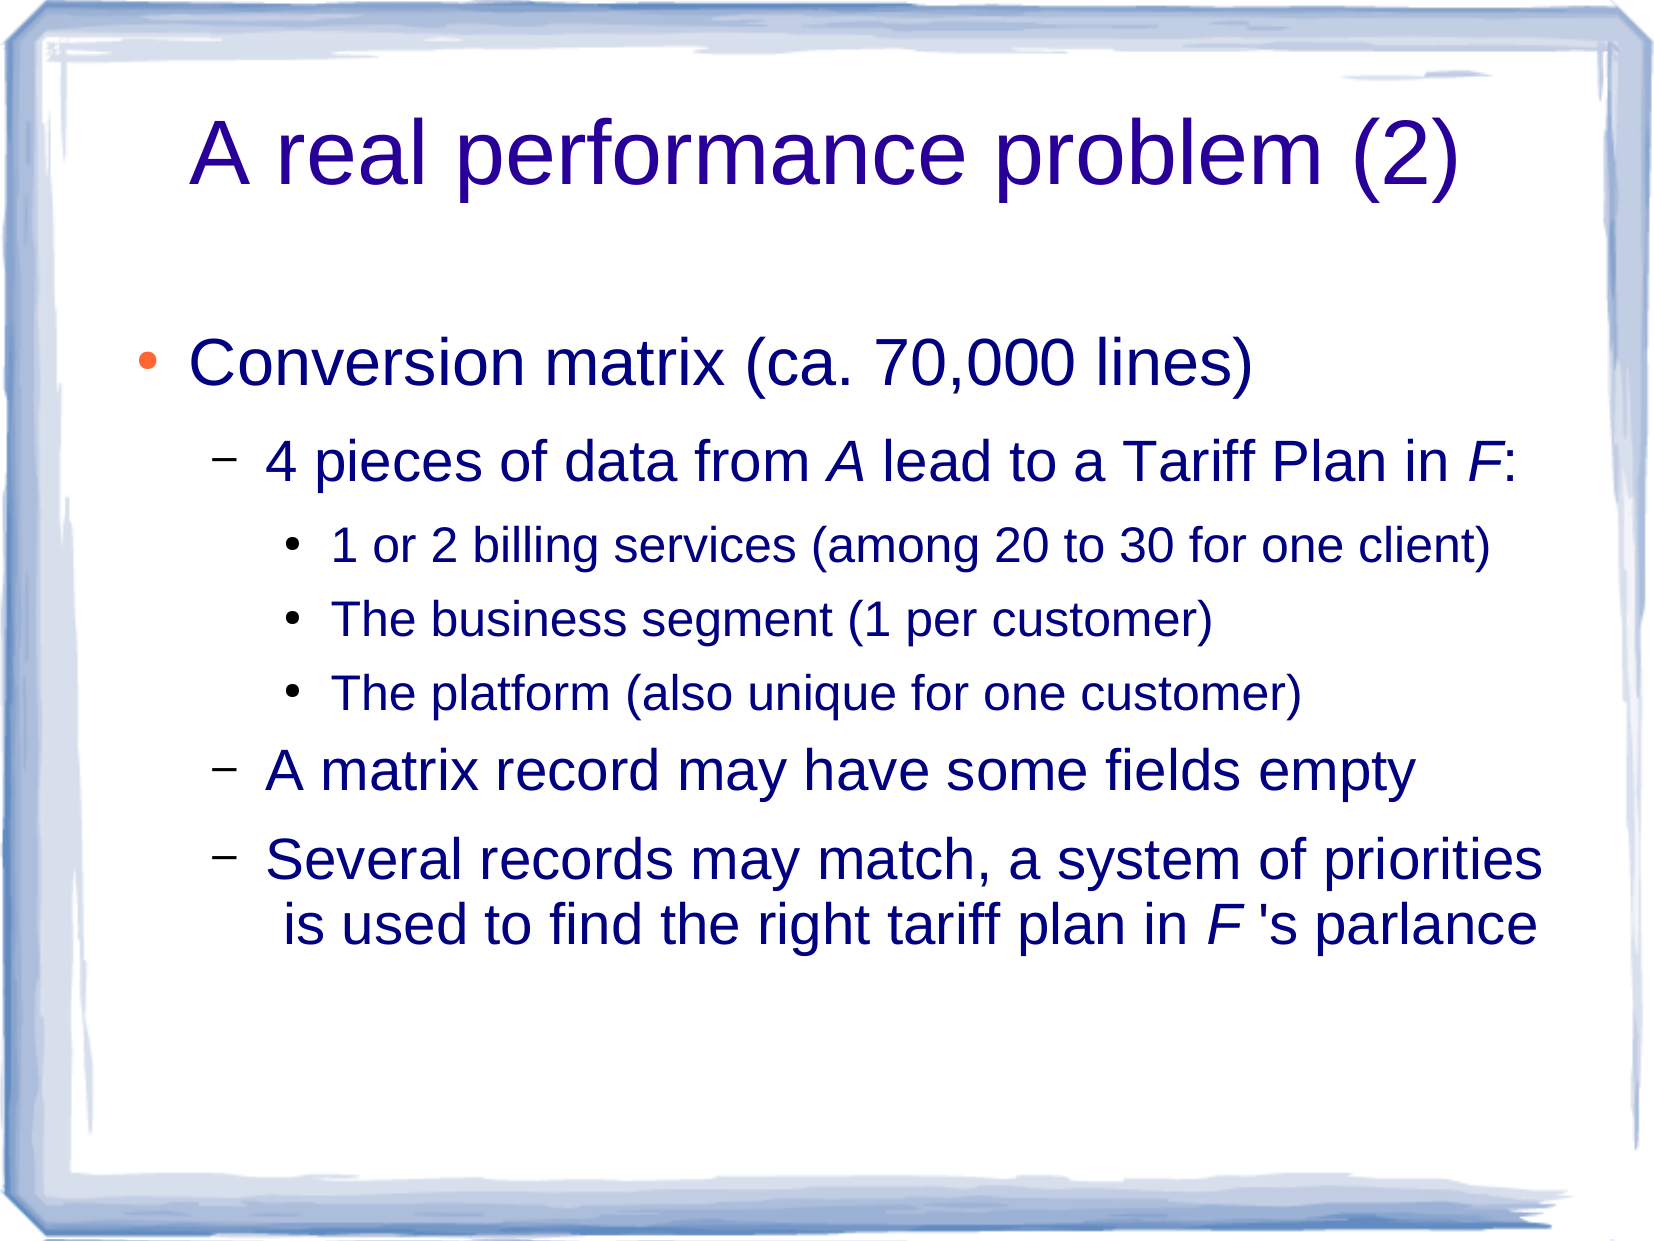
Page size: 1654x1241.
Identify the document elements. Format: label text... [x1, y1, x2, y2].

picture [0, 0, 1654, 1241]
title A real performance problem (2) [82, 49, 1571, 257]
list Conversion matrix (ca. 70,000 lines) 4 pieces of data from A lead to a Tariff Plan in F: 1 or 2 billing services (among 20 to 30 for one client) The business segment (1 per customer) The platform (also unique for one customer) A matrix record may have some fields empty Several records may match, a system of priorities is used to find the right tariff plan in F 's parlance [118, 324, 1571, 1004]
